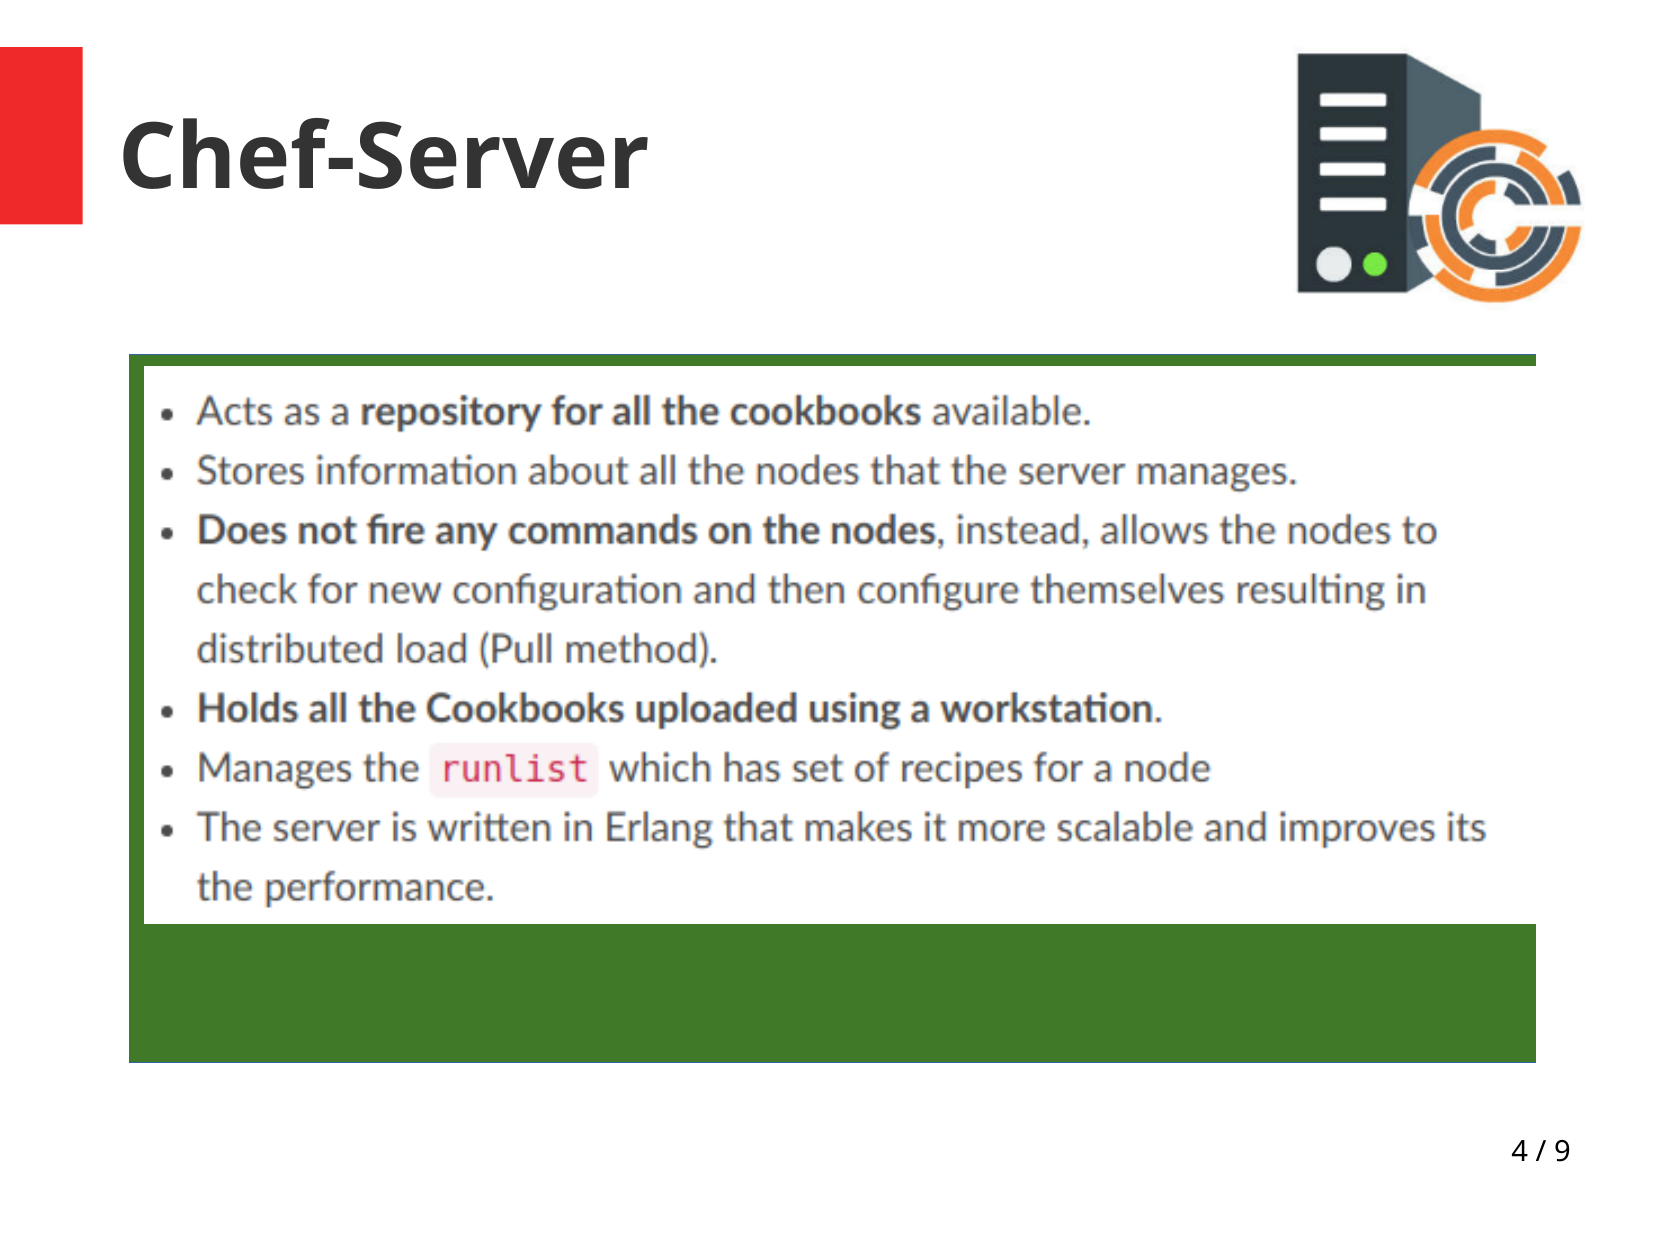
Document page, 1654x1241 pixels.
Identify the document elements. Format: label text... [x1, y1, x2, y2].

chart [118, 354, 1536, 1074]
picture [144, 366, 1536, 924]
picture [1275, 35, 1610, 317]
title Chef-Server [118, 49, 1275, 257]
text_box [129, 354, 1536, 1063]
